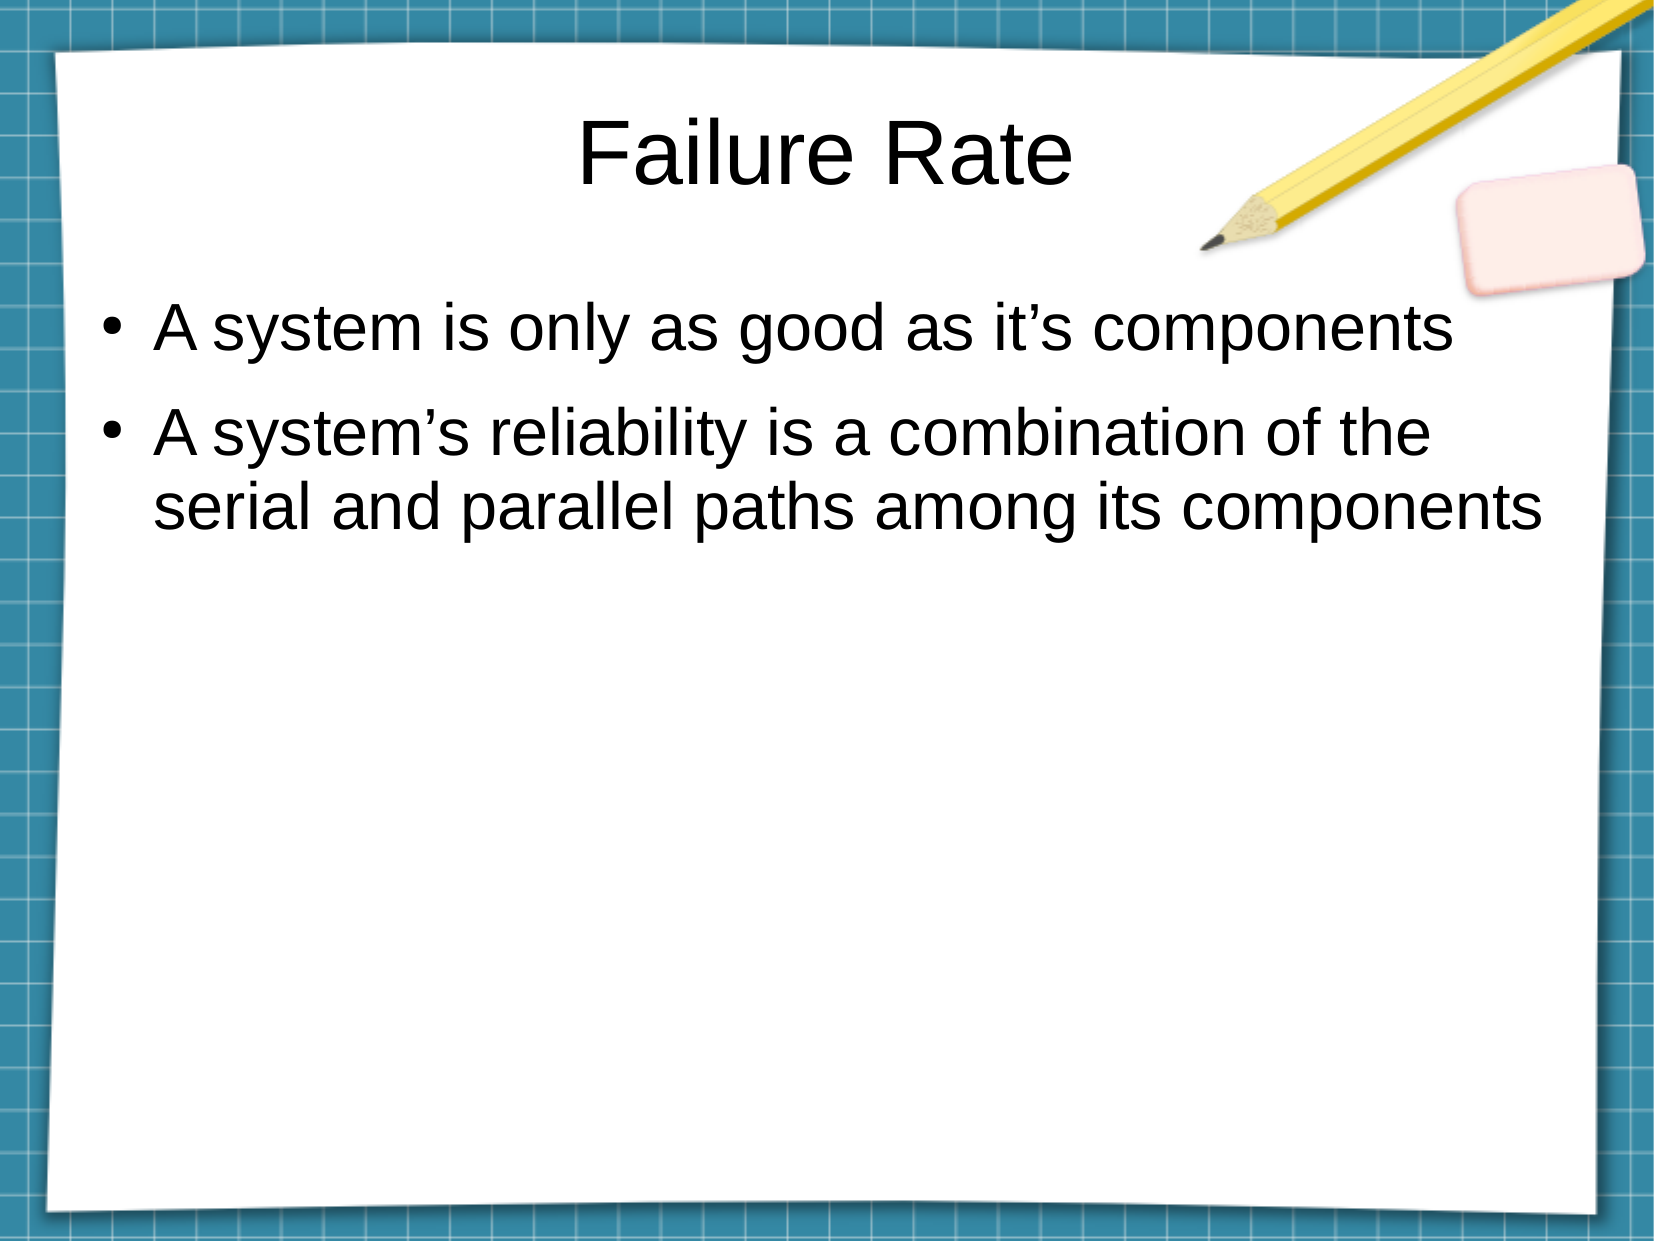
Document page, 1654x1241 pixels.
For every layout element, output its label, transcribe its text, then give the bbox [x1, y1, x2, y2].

list A system is only as good as it’s components A system’s reliability is a combination of the serial and parallel paths among its components [82, 290, 1571, 1010]
title Failure Rate [82, 49, 1571, 257]
picture [0, 0, 1654, 1241]
